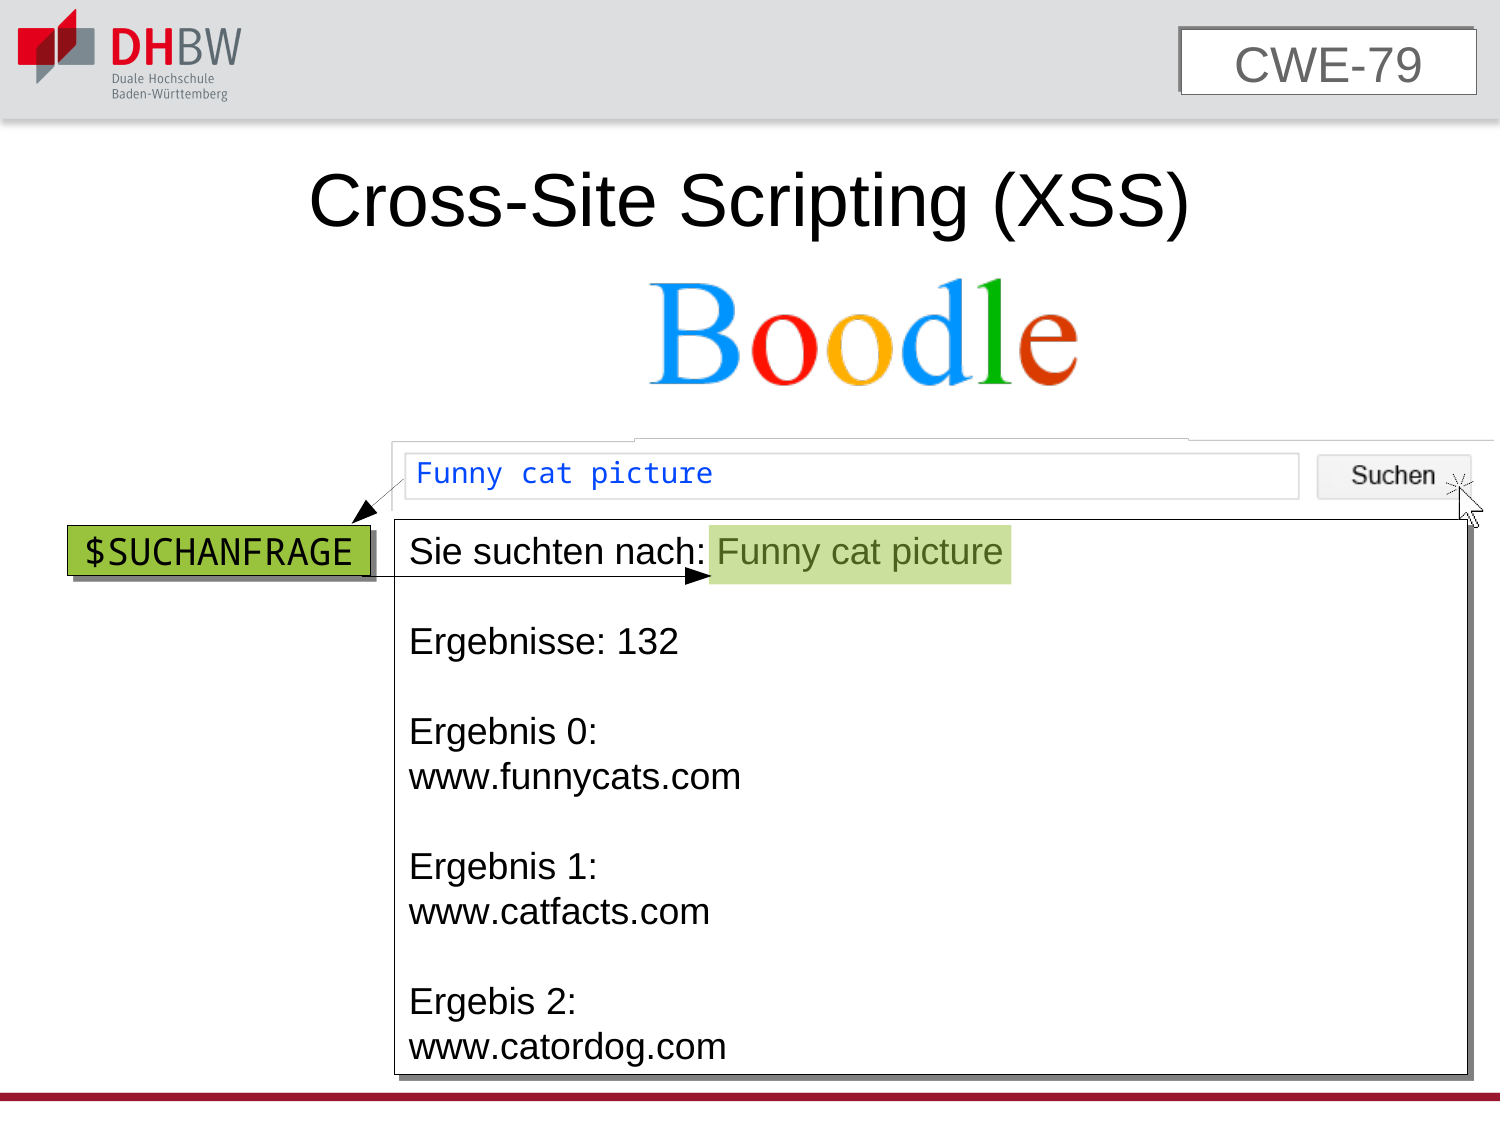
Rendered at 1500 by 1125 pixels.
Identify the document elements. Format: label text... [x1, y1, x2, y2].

title Cross-Site Scripting (XSS) [0, 134, 1500, 266]
picture [0, 0, 1500, 134]
text_box Sie suchten nach: Funny cat picture Ergebnisse: 132 Ergebnis 0: www.funnycats.com Ergebnis 1: www.catfacts.com Ergebis 2: www.catordog.com [394, 519, 1468, 1075]
text_box $SUCHANFRAGE [67, 525, 371, 576]
picture [0, 265, 1500, 1121]
text_box Funny cat picture [401, 447, 703, 497]
text_box CWE-79 [1181, 29, 1477, 95]
text_box [708, 525, 1012, 585]
